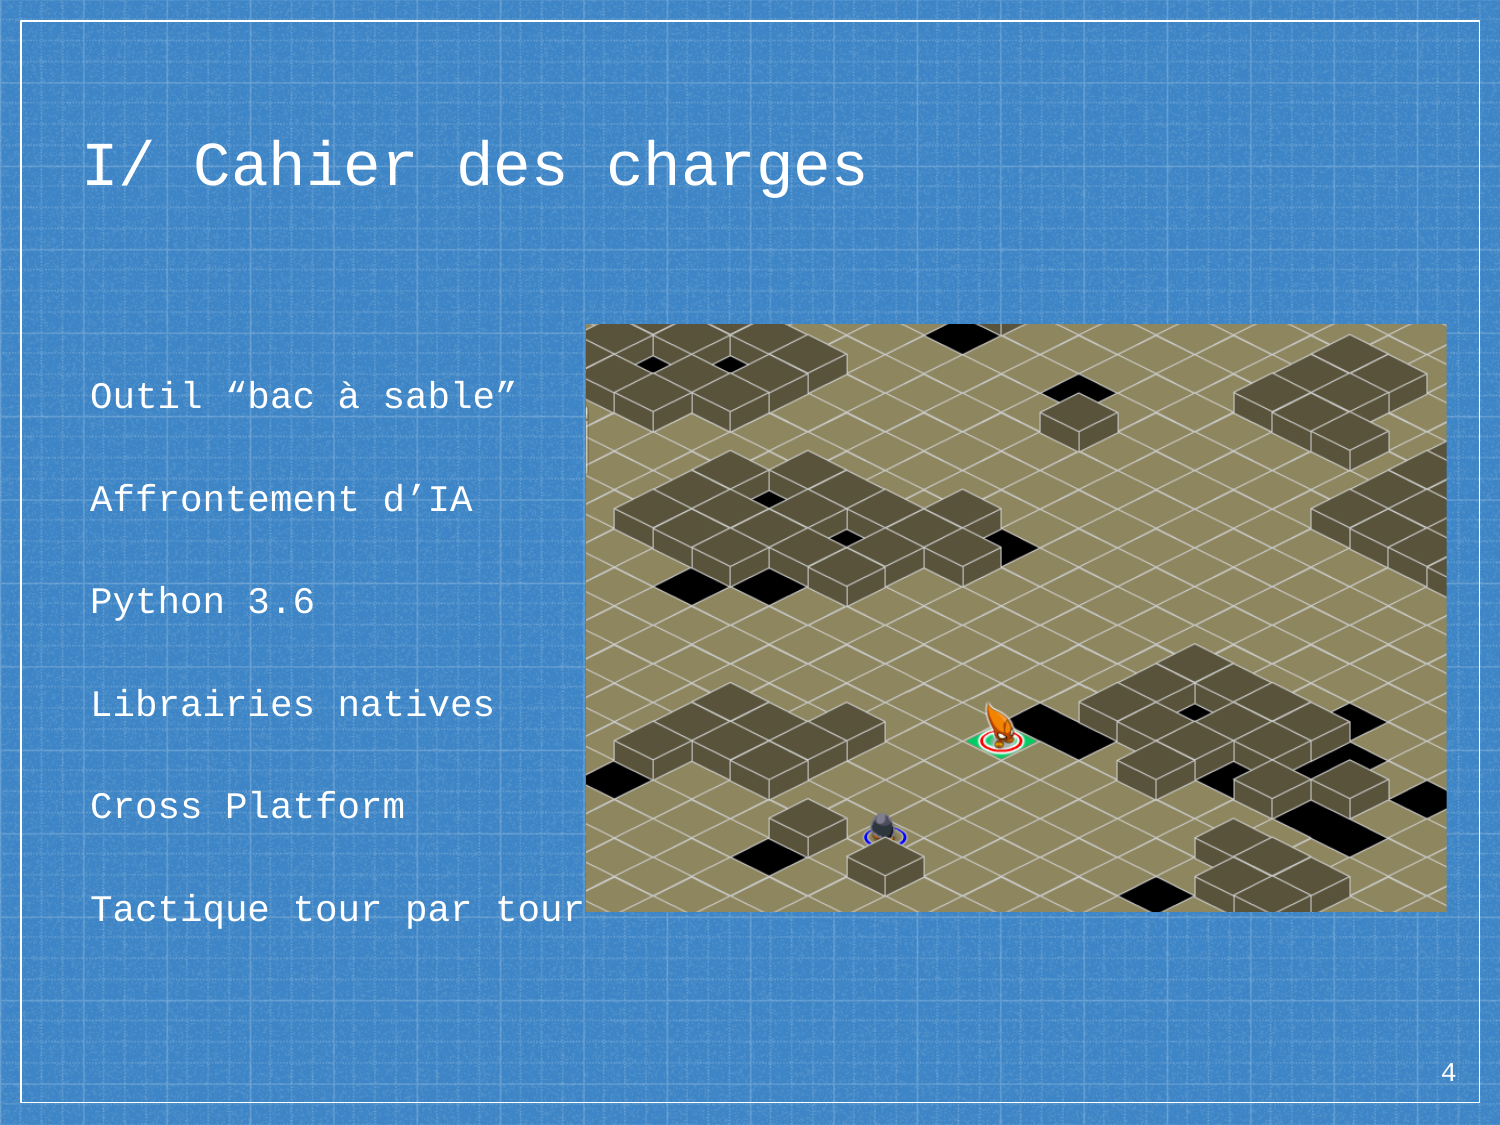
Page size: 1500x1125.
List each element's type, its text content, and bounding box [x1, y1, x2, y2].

picture [0, 0, 1500, 1125]
text_box Outil “bac à sable” Affrontement d’IA Python 3.6 Librairies natives Cross Platform Tactique tour par tour [75, 253, 695, 1062]
picture [22, 22, 1479, 1102]
title I/ Cahier des charges [66, 108, 1417, 199]
slide_number <number> [1403, 1038, 1494, 1125]
